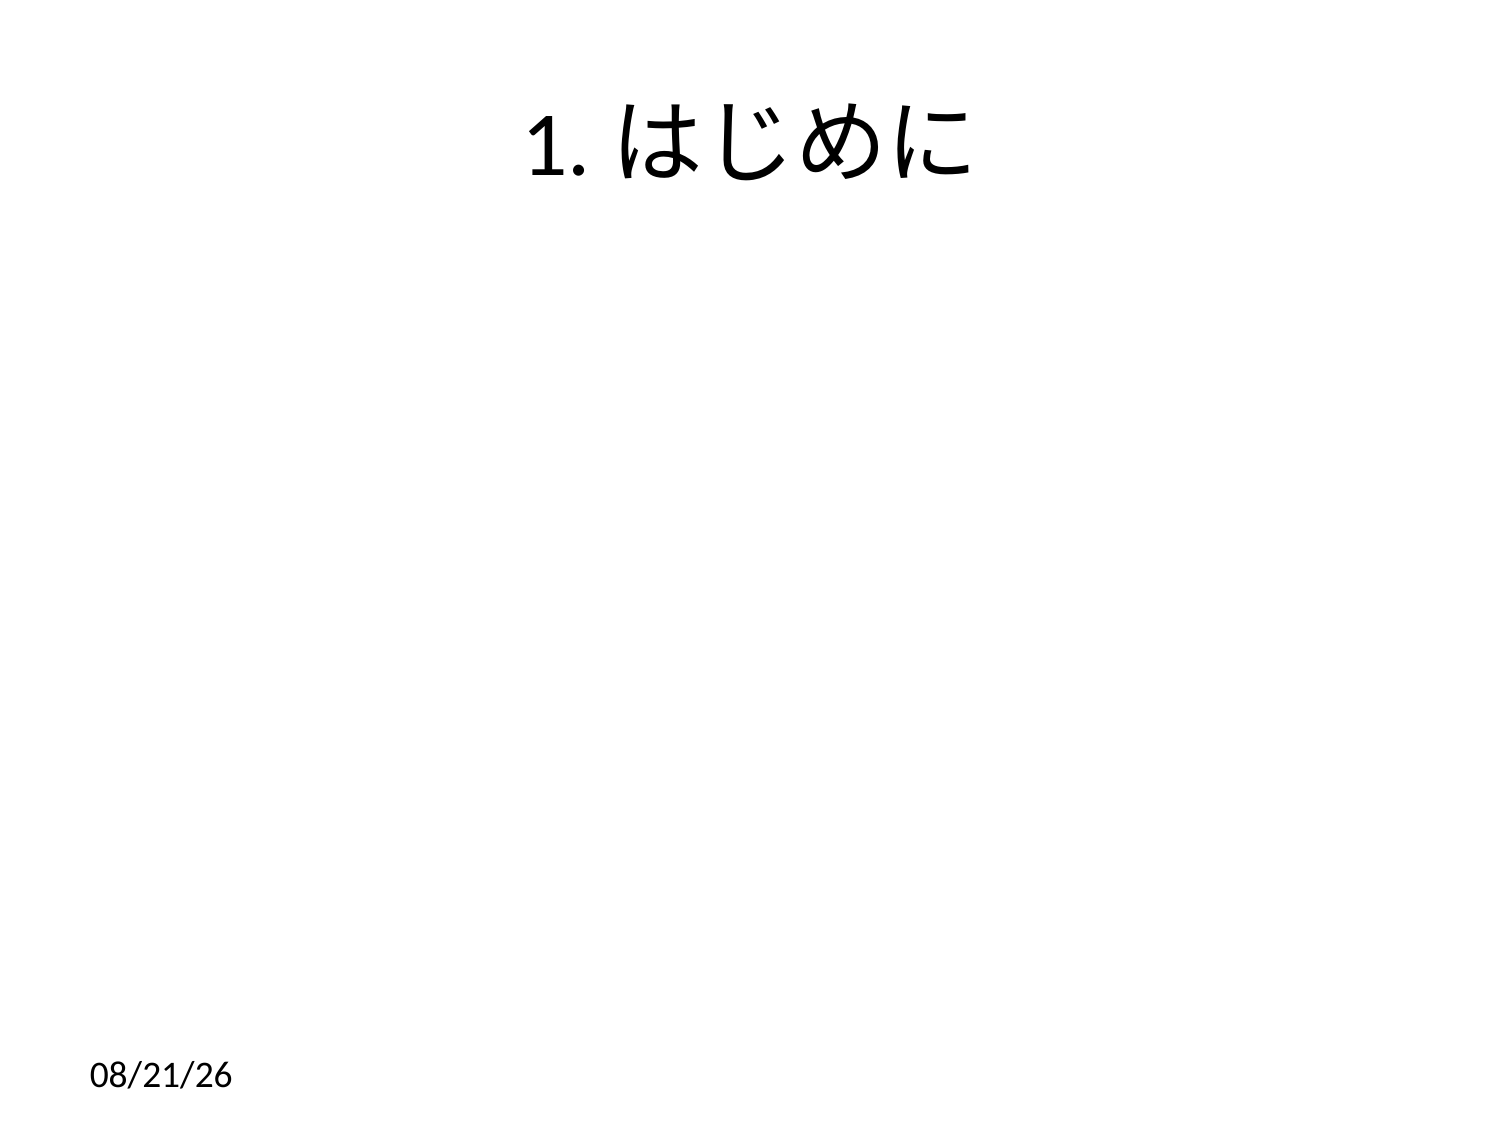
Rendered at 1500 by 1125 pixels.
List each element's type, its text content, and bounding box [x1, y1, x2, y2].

title 1. はじめに [75, 21, 1426, 257]
